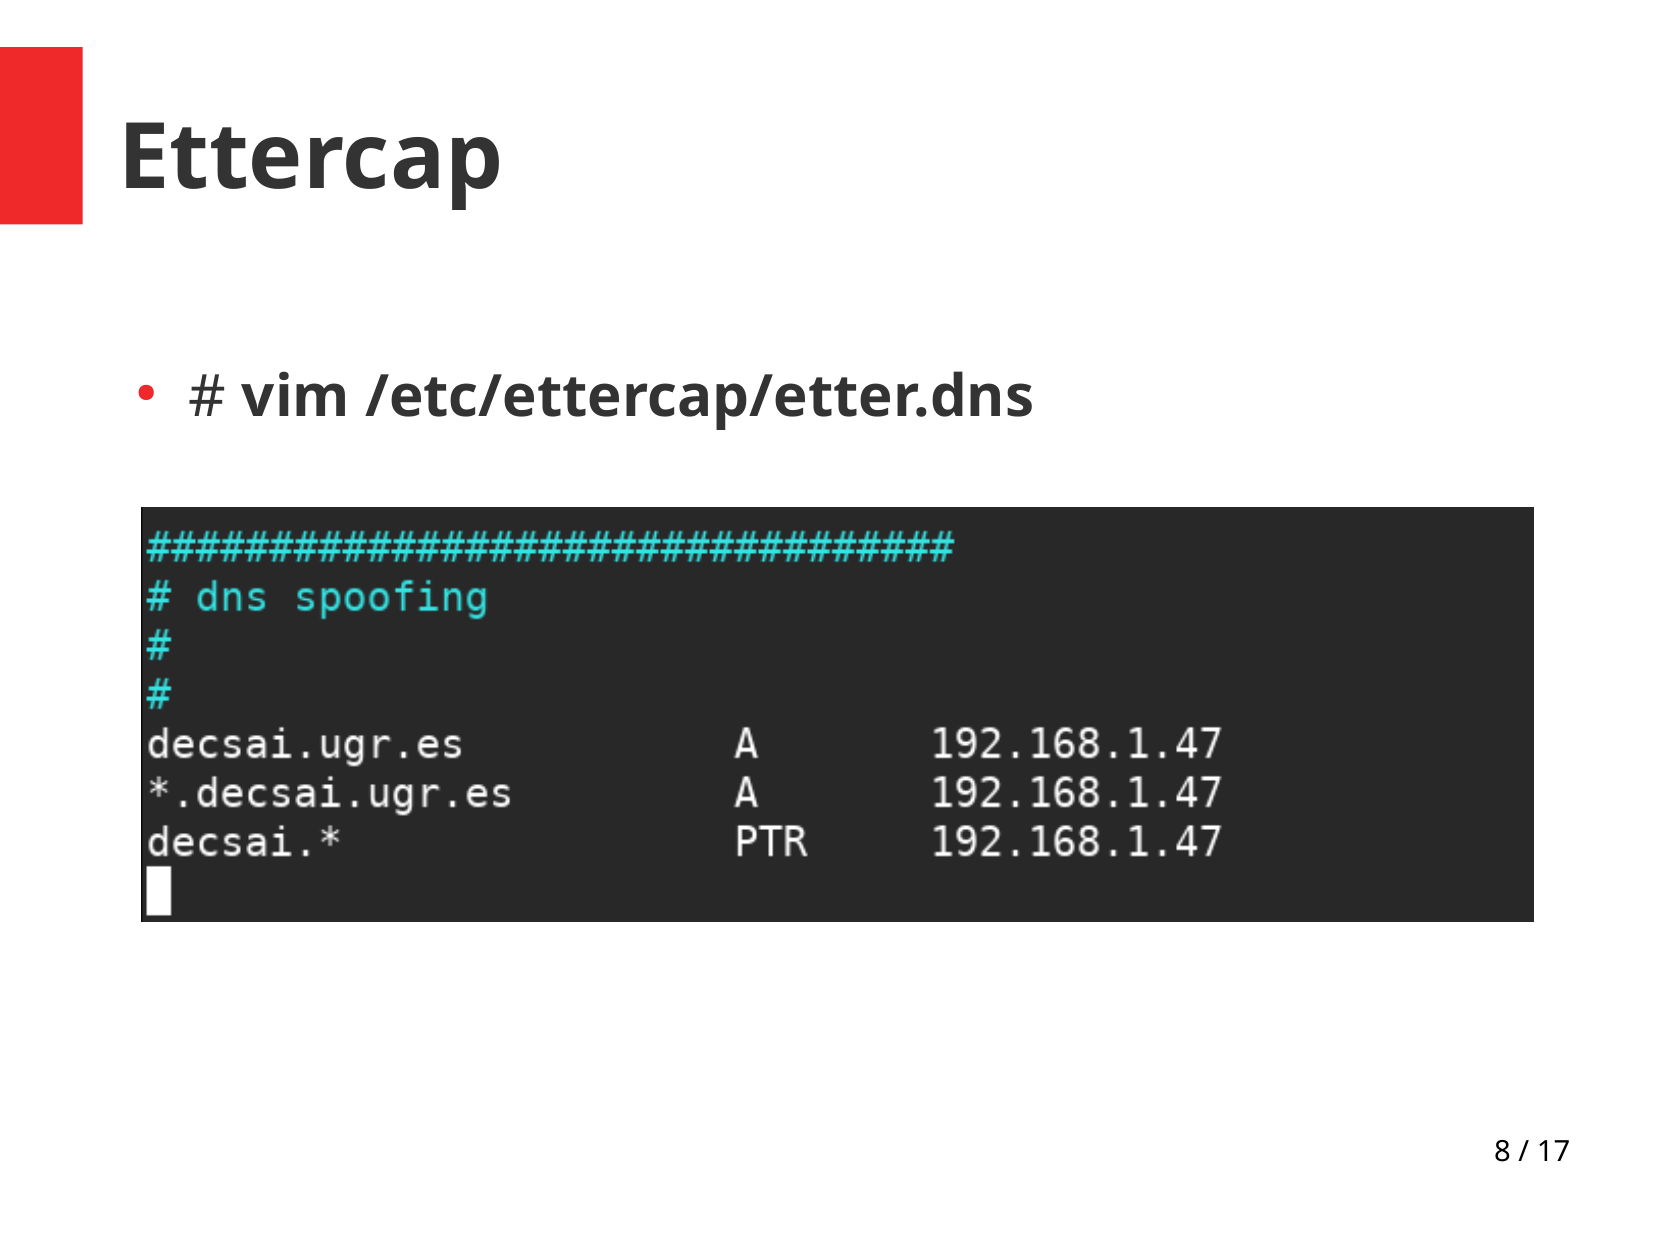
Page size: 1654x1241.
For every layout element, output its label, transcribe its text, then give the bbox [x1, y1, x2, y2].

picture [141, 507, 1534, 922]
list # vim /etc/ettercap/etter.dns [118, 354, 1535, 1074]
title Ettercap [118, 49, 1571, 257]
